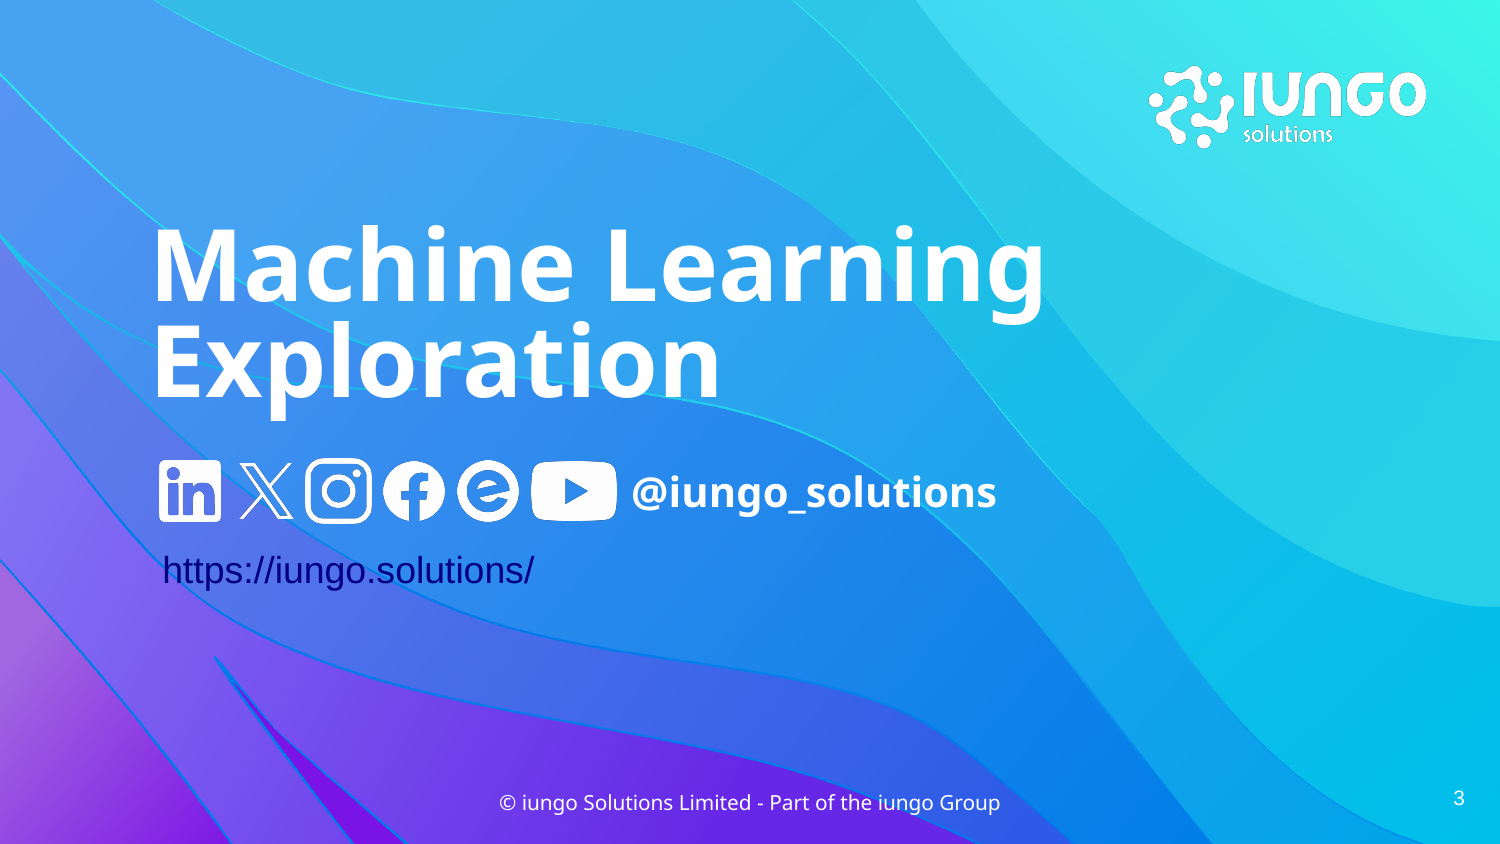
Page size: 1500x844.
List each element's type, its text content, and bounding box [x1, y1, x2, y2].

slide_number <number> [1389, 764, 1480, 830]
title Machine Learning Exploration [134, 122, 1344, 432]
picture [0, 0, 1500, 844]
